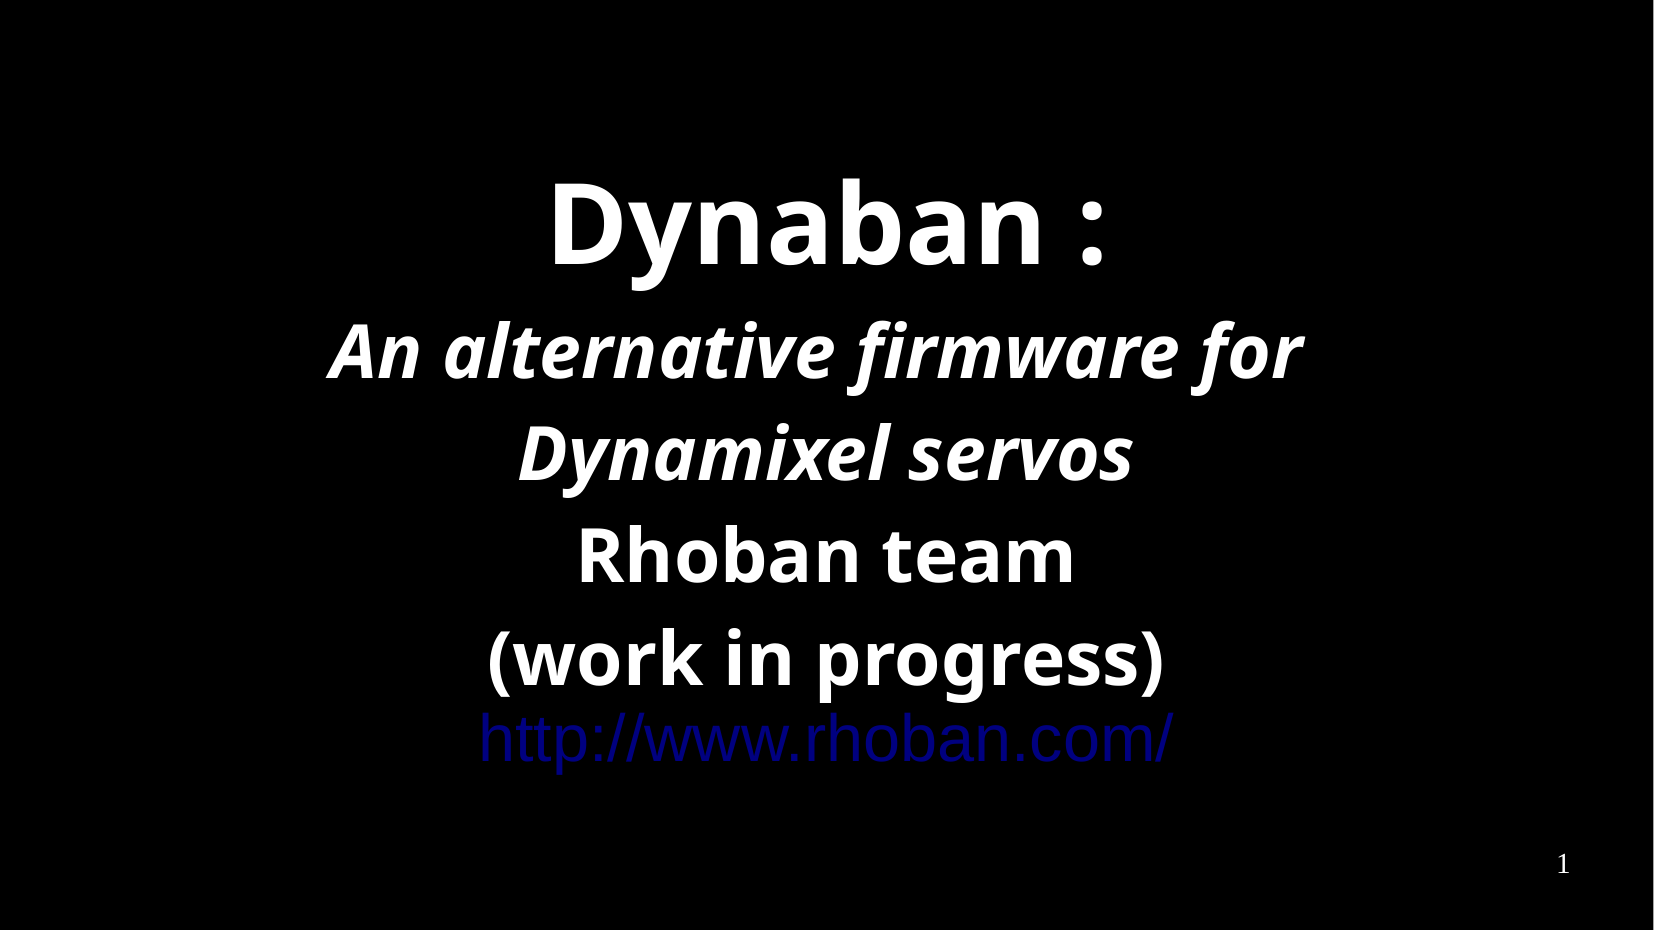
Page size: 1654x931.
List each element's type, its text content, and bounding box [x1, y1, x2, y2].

title Dynaban : An alternative firmware for Dynamixel servos Rhoban team (work in progress) [82, 37, 1571, 815]
